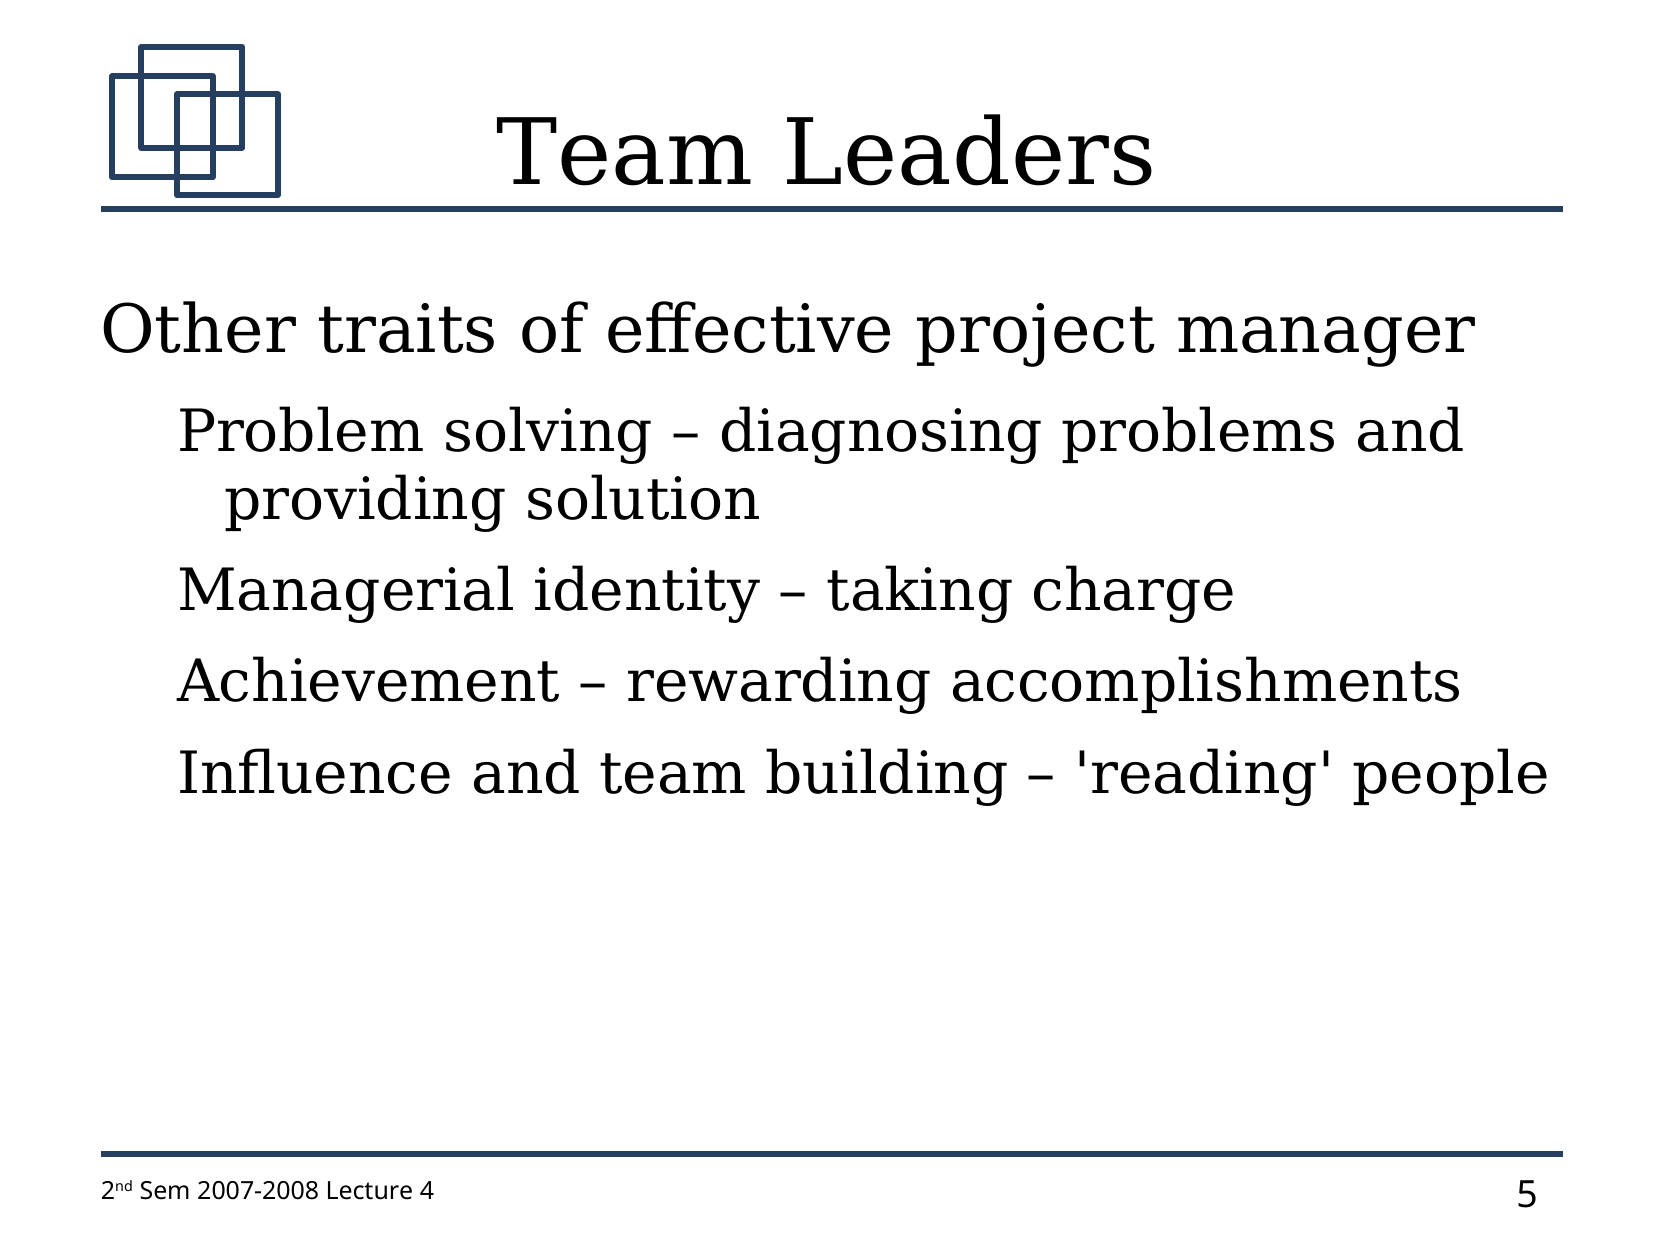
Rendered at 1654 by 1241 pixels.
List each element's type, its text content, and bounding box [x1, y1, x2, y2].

title Team Leaders [82, 49, 1571, 257]
list Other traits of effective project manager Problem solving – diagnosing problems and providing solution Managerial identity – taking charge Achievement – rewarding accomplishments Influence and team building – 'reading' people [82, 290, 1571, 1109]
